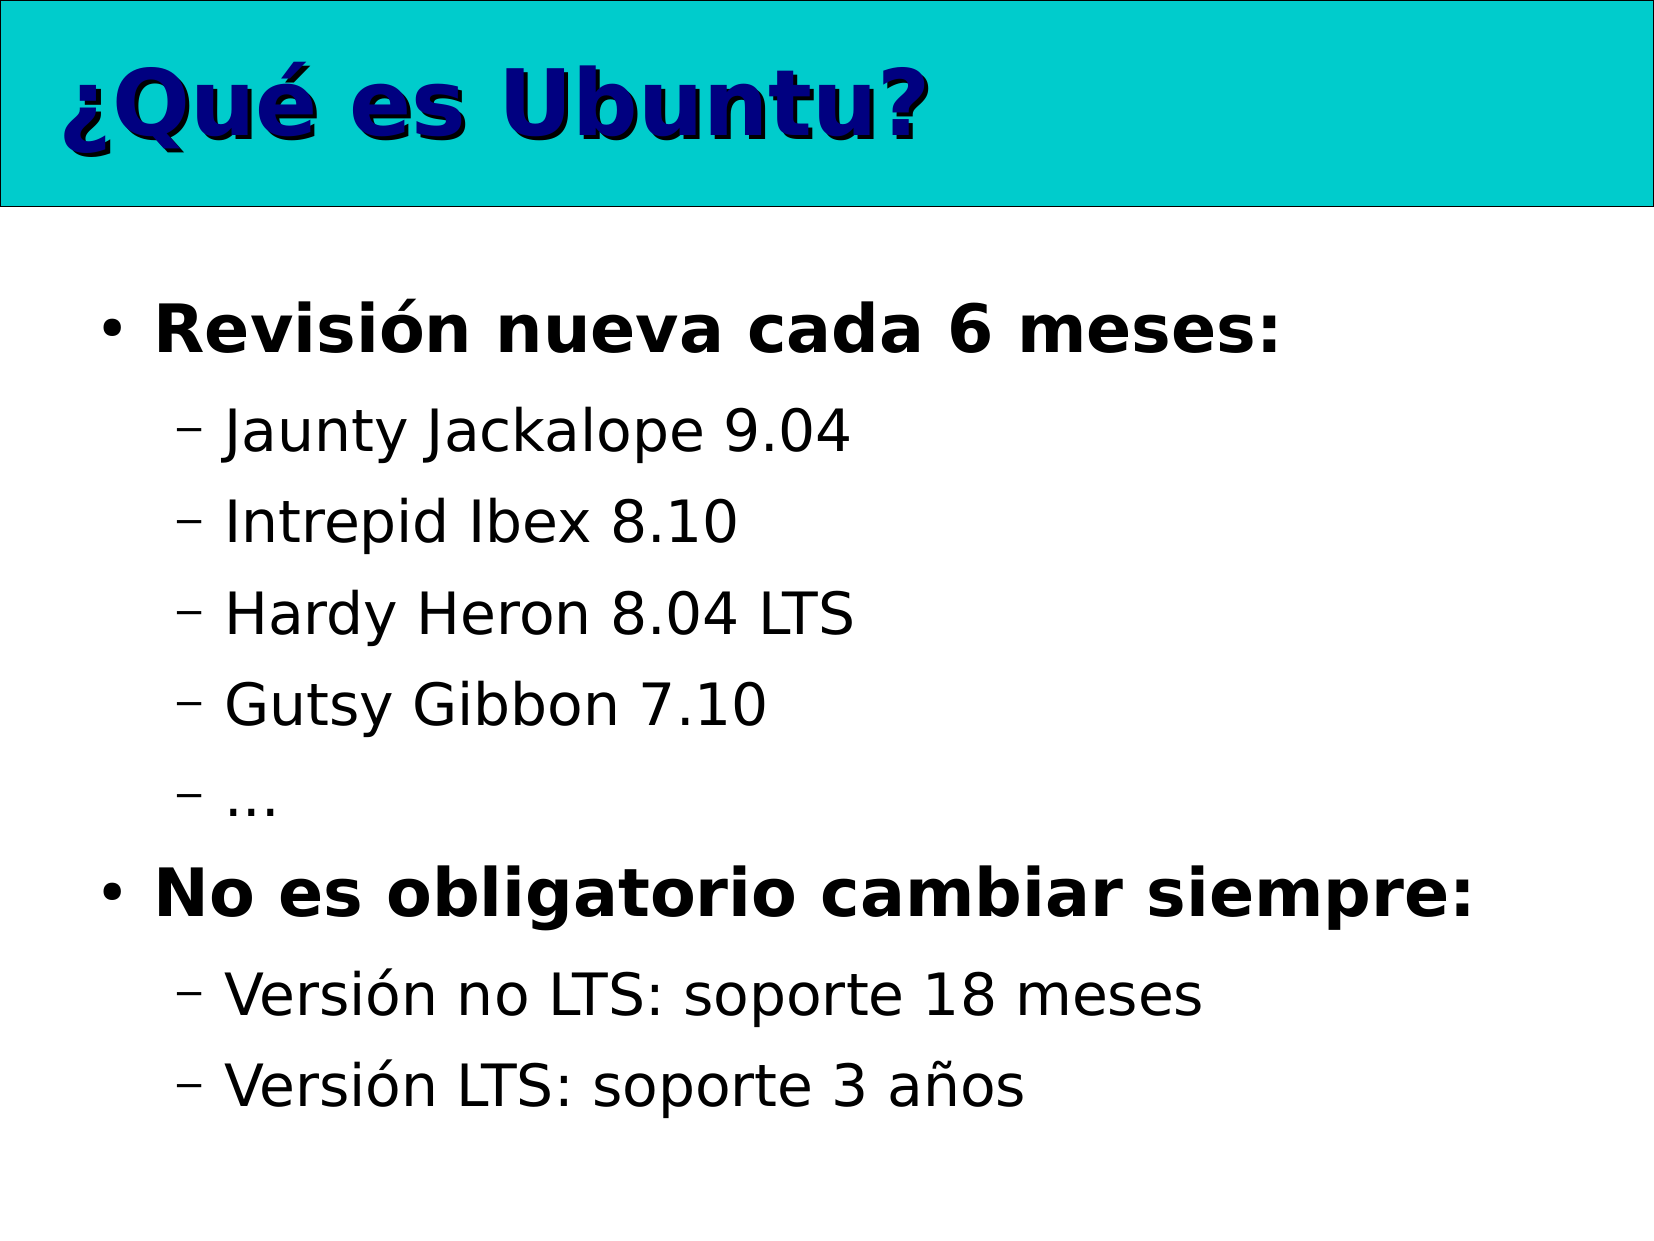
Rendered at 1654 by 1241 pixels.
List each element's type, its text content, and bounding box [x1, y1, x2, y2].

list Revisión nueva cada 6 meses: Jaunty Jackalope 9.04 Intrepid Ibex 8.10 Hardy Heron 8.04 LTS Gutsy Gibbon 7.10 ... No es obligatorio cambiar siempre: Versión no LTS: soporte 18 meses Versión LTS: soporte 3 años [82, 290, 1571, 1121]
title ¿Qué es Ubuntu? [59, 14, 1654, 192]
